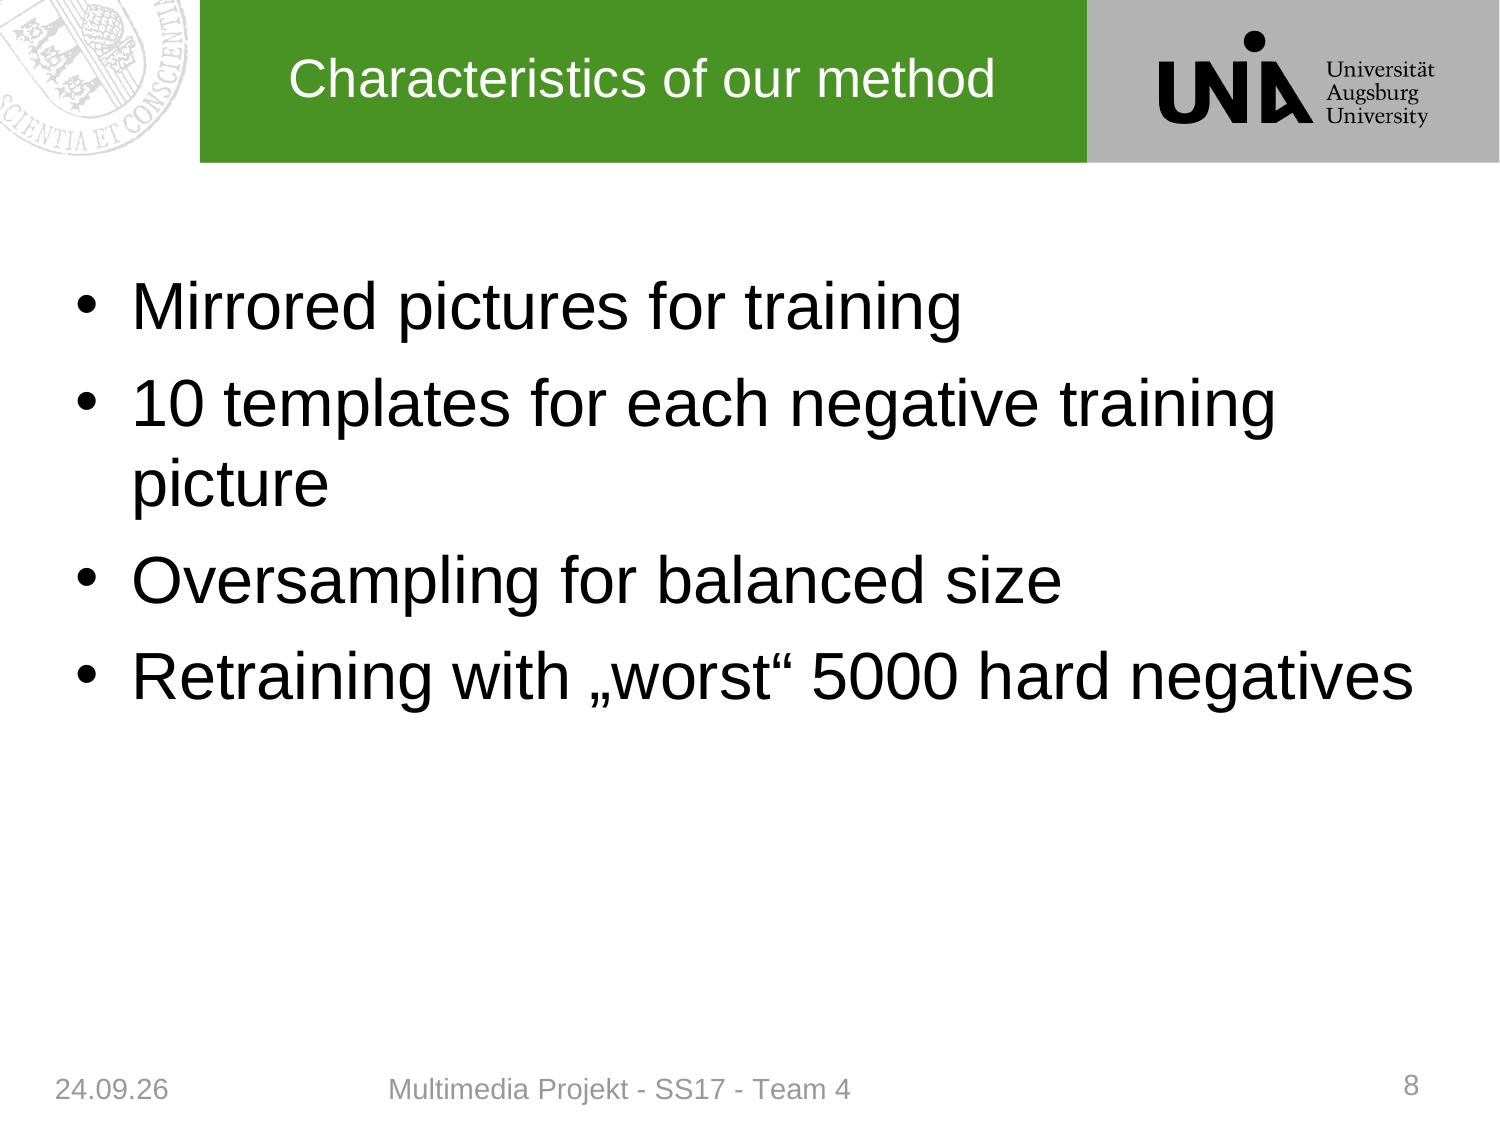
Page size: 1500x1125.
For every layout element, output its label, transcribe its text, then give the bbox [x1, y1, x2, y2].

title Characteristics of our method [199, 35, 1087, 163]
picture [1122, 12, 1488, 271]
list Mirrored pictures for training 10 templates for each negative training picture Oversampling for balanced size Retraining with „worst“ 5000 hard negatives [75, 263, 1426, 1006]
picture [0, 0, 188, 156]
